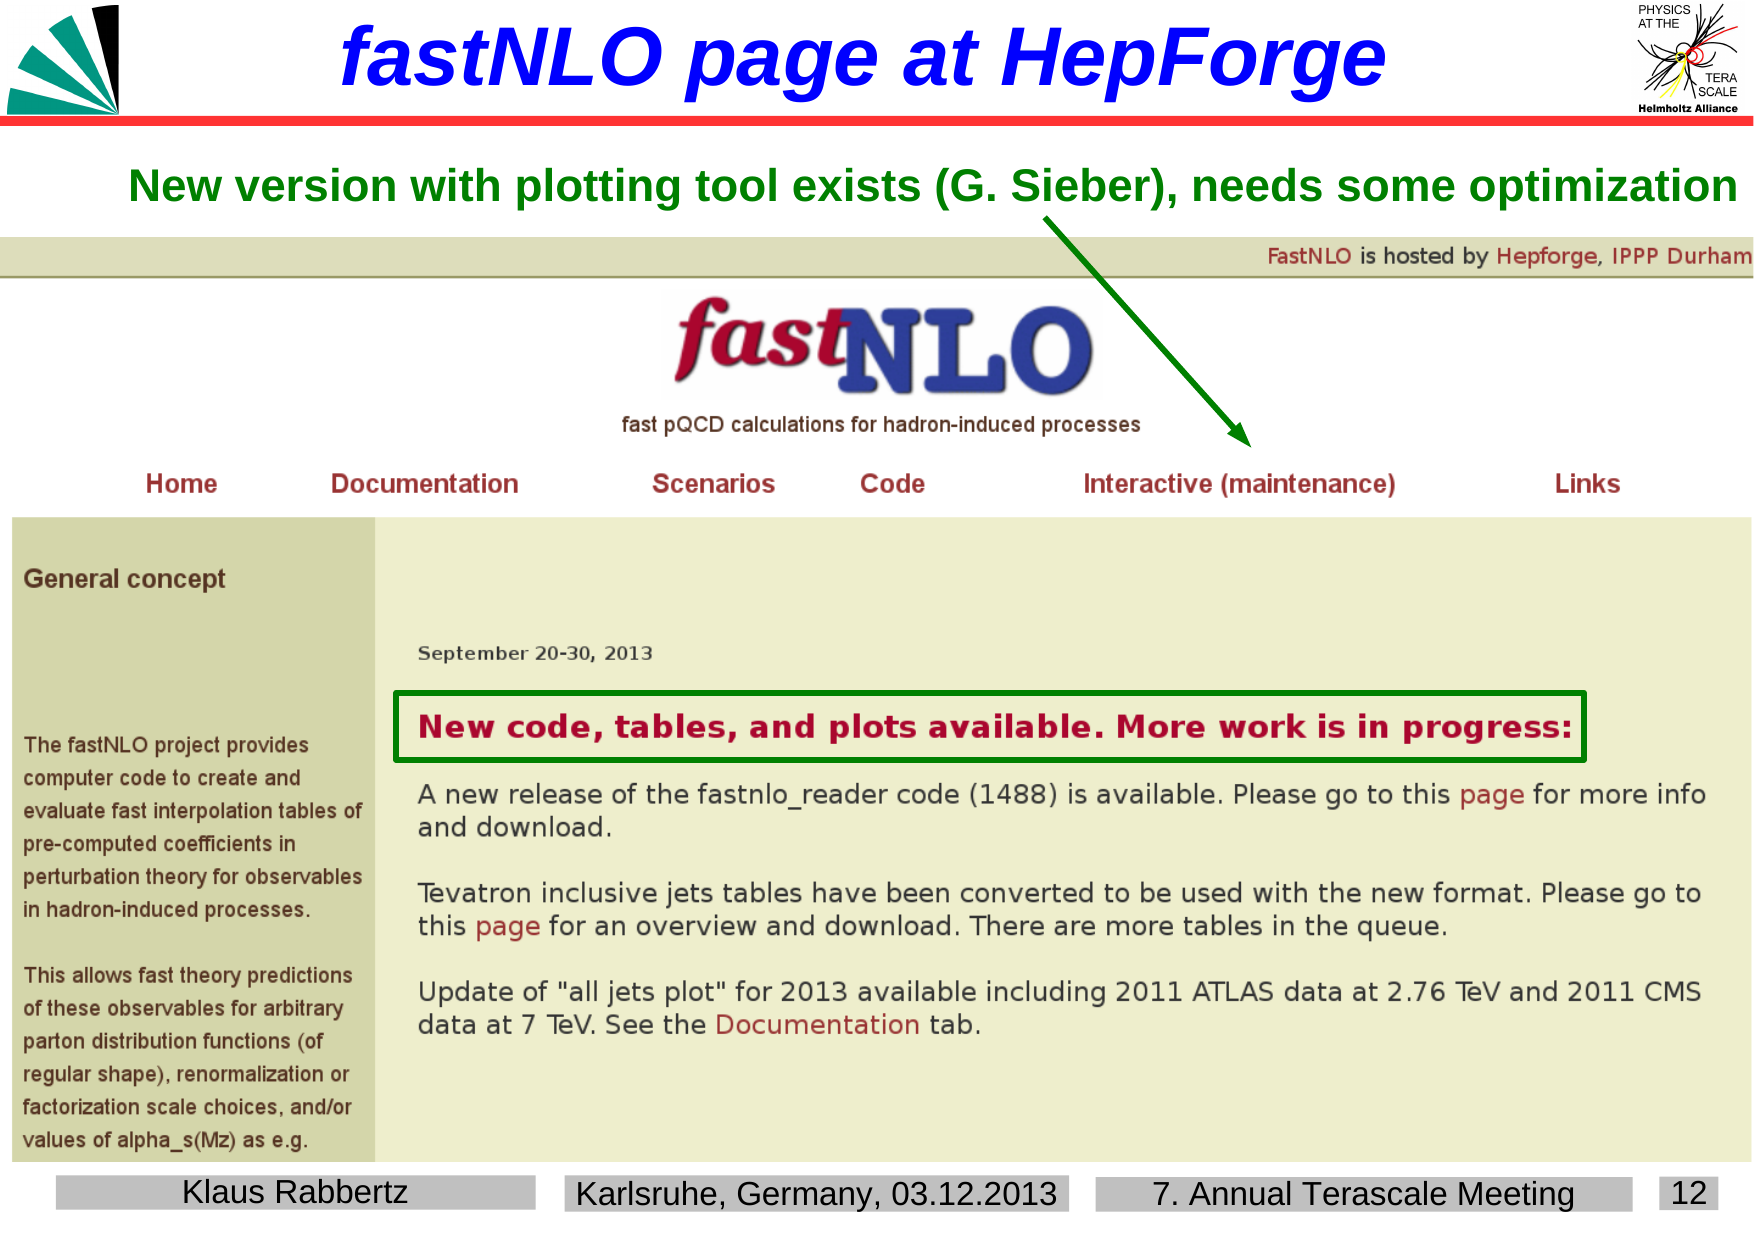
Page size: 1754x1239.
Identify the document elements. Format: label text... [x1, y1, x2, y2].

picture [7, 5, 119, 116]
picture [0, 237, 1754, 1163]
text_box New version with plotting tool exists (G. Sieber), needs some optimization [116, 153, 1753, 217]
picture [1631, 1, 1745, 115]
title fastNLO page at HepForge [123, 0, 1606, 114]
